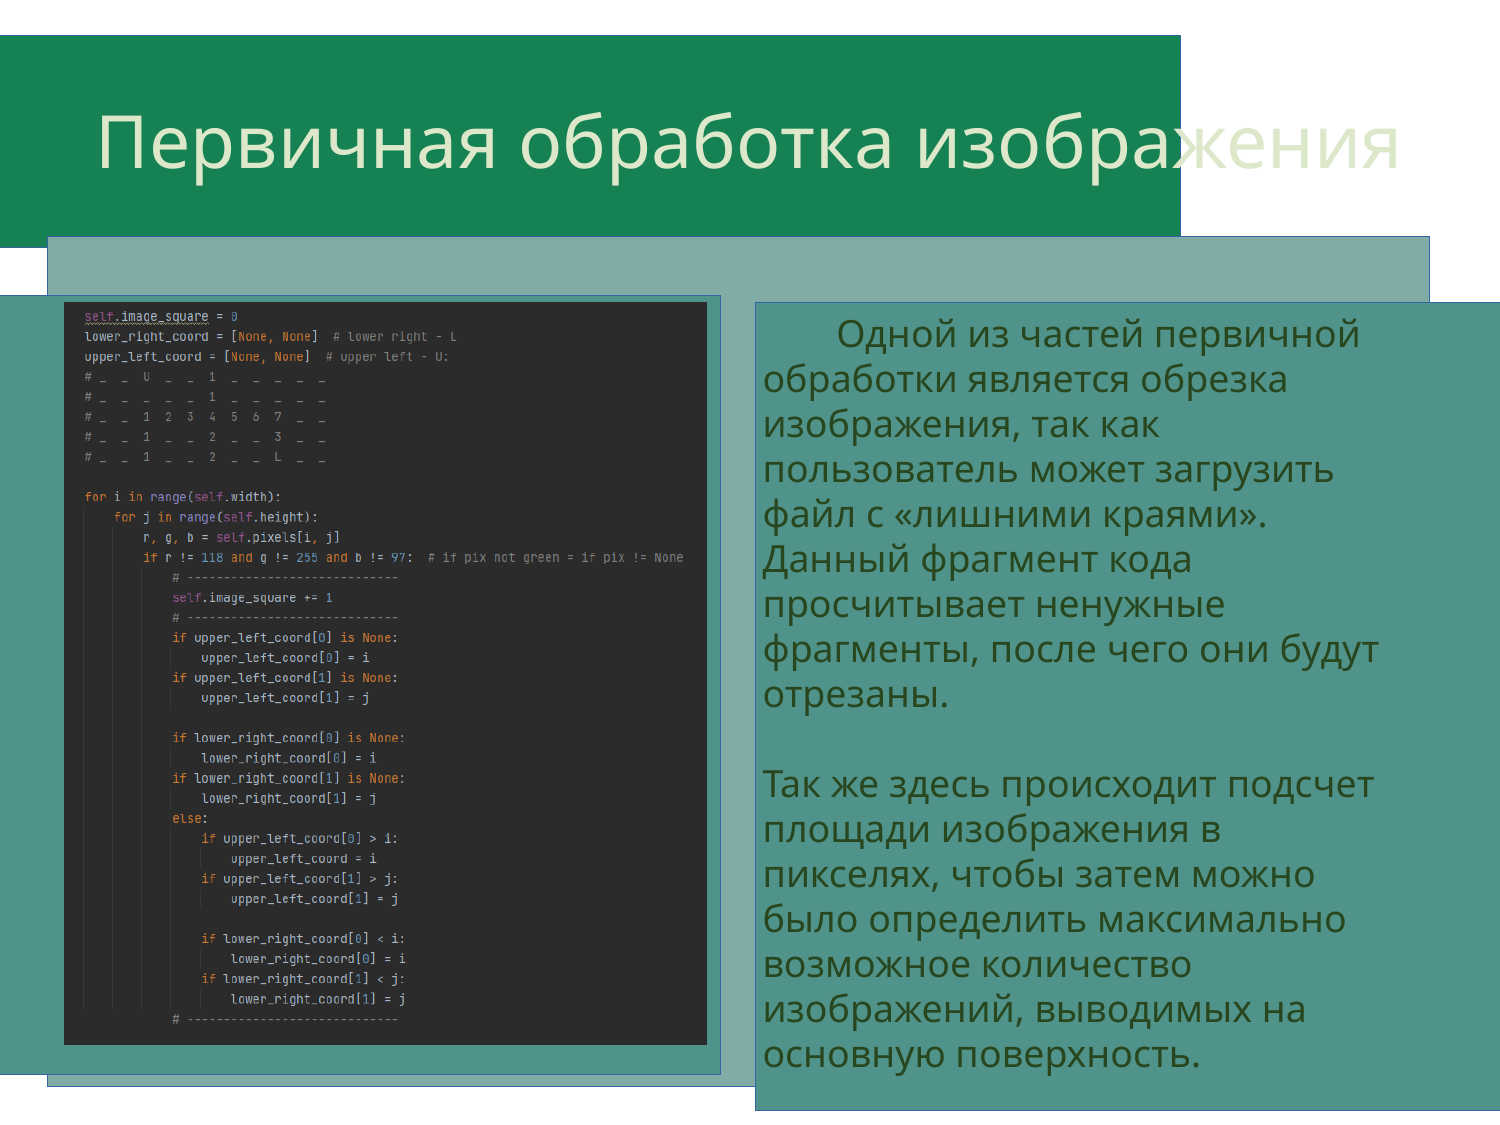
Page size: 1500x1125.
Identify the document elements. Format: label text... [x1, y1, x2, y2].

text_box [0, 35, 1500, 1111]
picture [64, 302, 707, 1045]
text_box Одной из частей первичной обработки является обрезка изображения, так как пользователь может загрузить файл с «лишними краями». Данный фрагмент кода просчитывает ненужные фрагменты, после чего они будут отрезаны. Так же здесь происходит подсчет площади изображения в пикселях, чтобы затем можно было определить максимально возможное количество изображений, выводимых на основную поверхность. [747, 302, 1421, 1083]
text_box Первичная обработка изображения [75, 45, 1425, 233]
